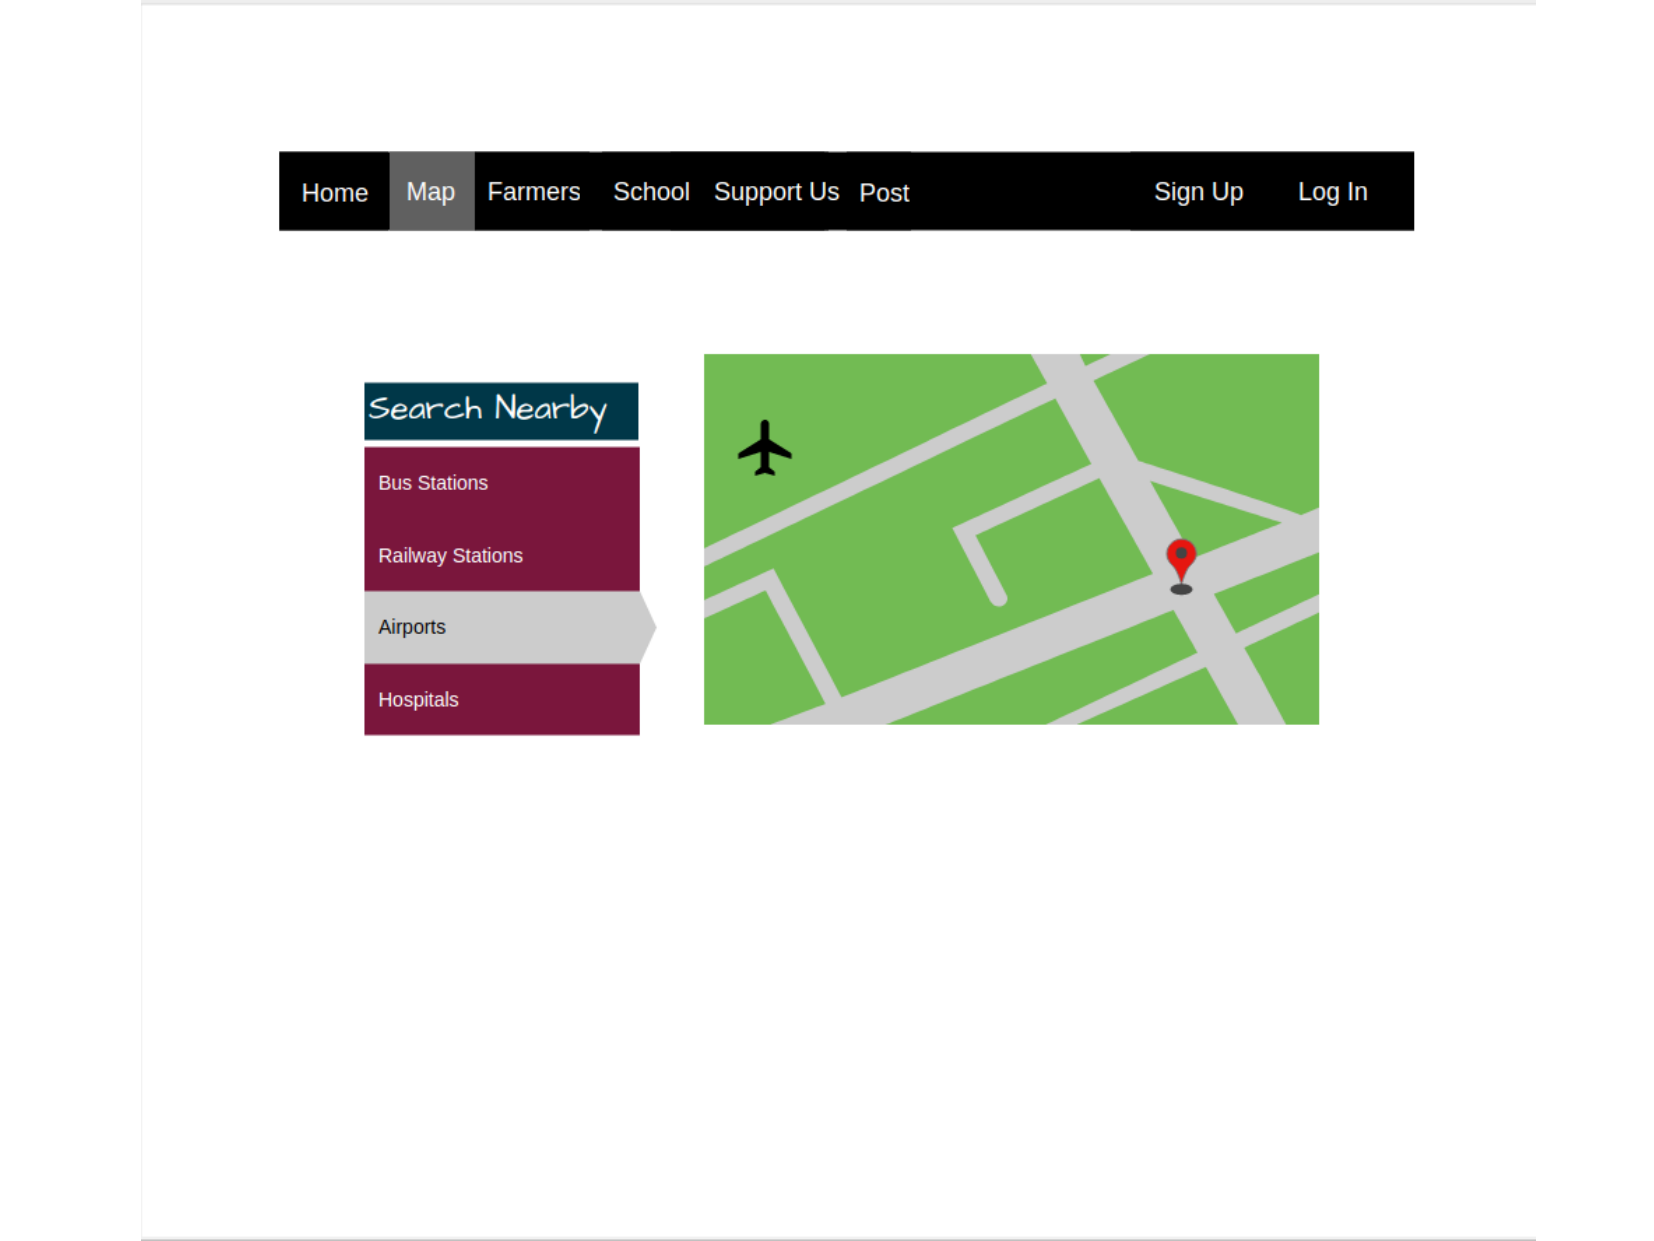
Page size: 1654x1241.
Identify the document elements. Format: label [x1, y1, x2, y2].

picture [141, 0, 1536, 1241]
